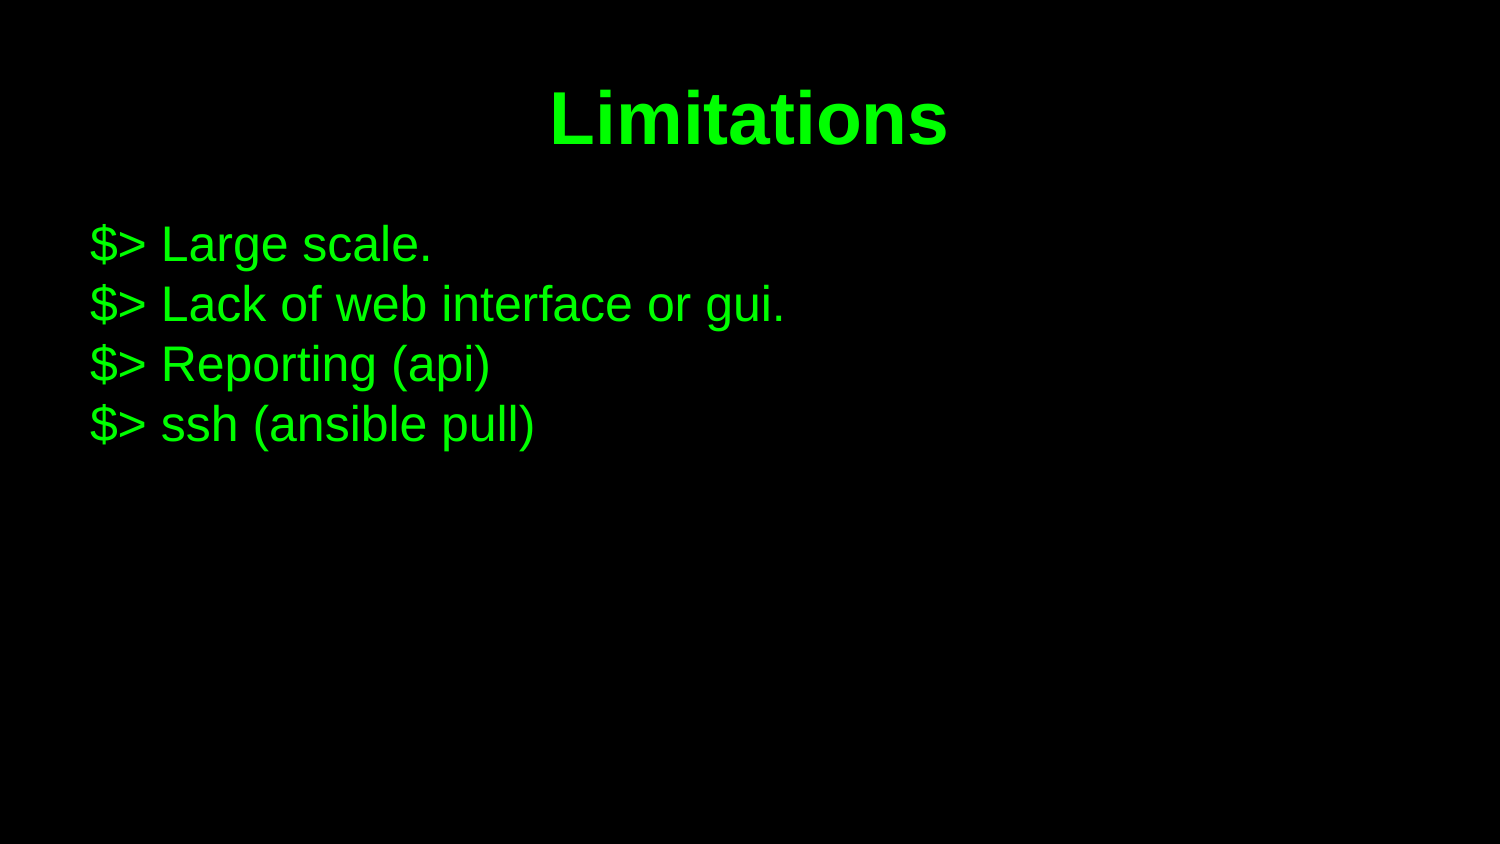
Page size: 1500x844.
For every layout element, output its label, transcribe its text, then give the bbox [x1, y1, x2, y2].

list $> Large scale. $> Lack of web interface or gui. $> Reporting (api) $> ssh (ansible pull) [75, 196, 1425, 808]
title Limitations [75, 33, 1425, 175]
